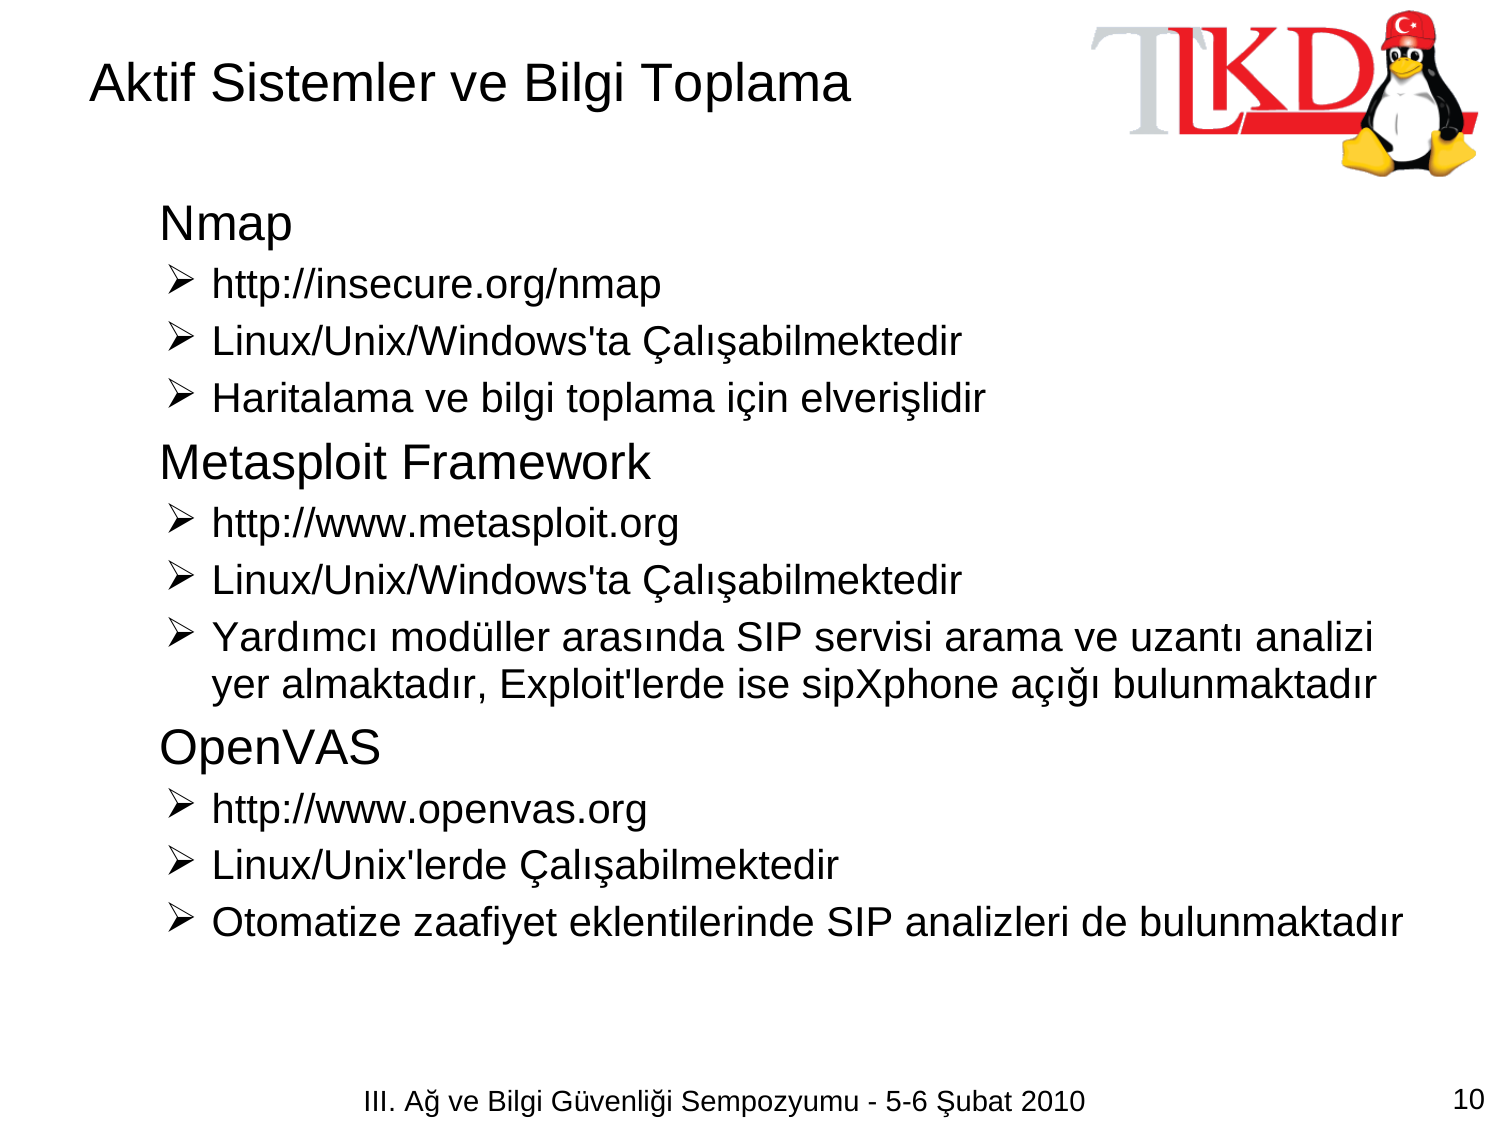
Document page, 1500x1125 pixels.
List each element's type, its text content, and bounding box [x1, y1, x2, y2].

list Nmap http://insecure.org/nmap Linux/Unix/Windows'ta Çalışabilmektedir Haritalama ve bilgi toplama için elverişlidir Metasploit Framework http://www.metasploit.org Linux/Unix/Windows'ta Çalışabilmektedir Yardımcı modüller arasında SIP servisi arama ve uzantı analizi yer almaktadır, Exploit'lerde ise sipXphone açığı bulunmaktadır OpenVAS http://www.openvas.org Linux/Unix'lerde Çalışabilmektedir Otomatize zaafiyet eklentilerinde SIP analizleri de bulunmaktadır [75, 187, 1426, 1005]
title Aktif Sistemler ve Bilgi Toplama [75, 45, 1070, 151]
picture [1087, 0, 1491, 188]
